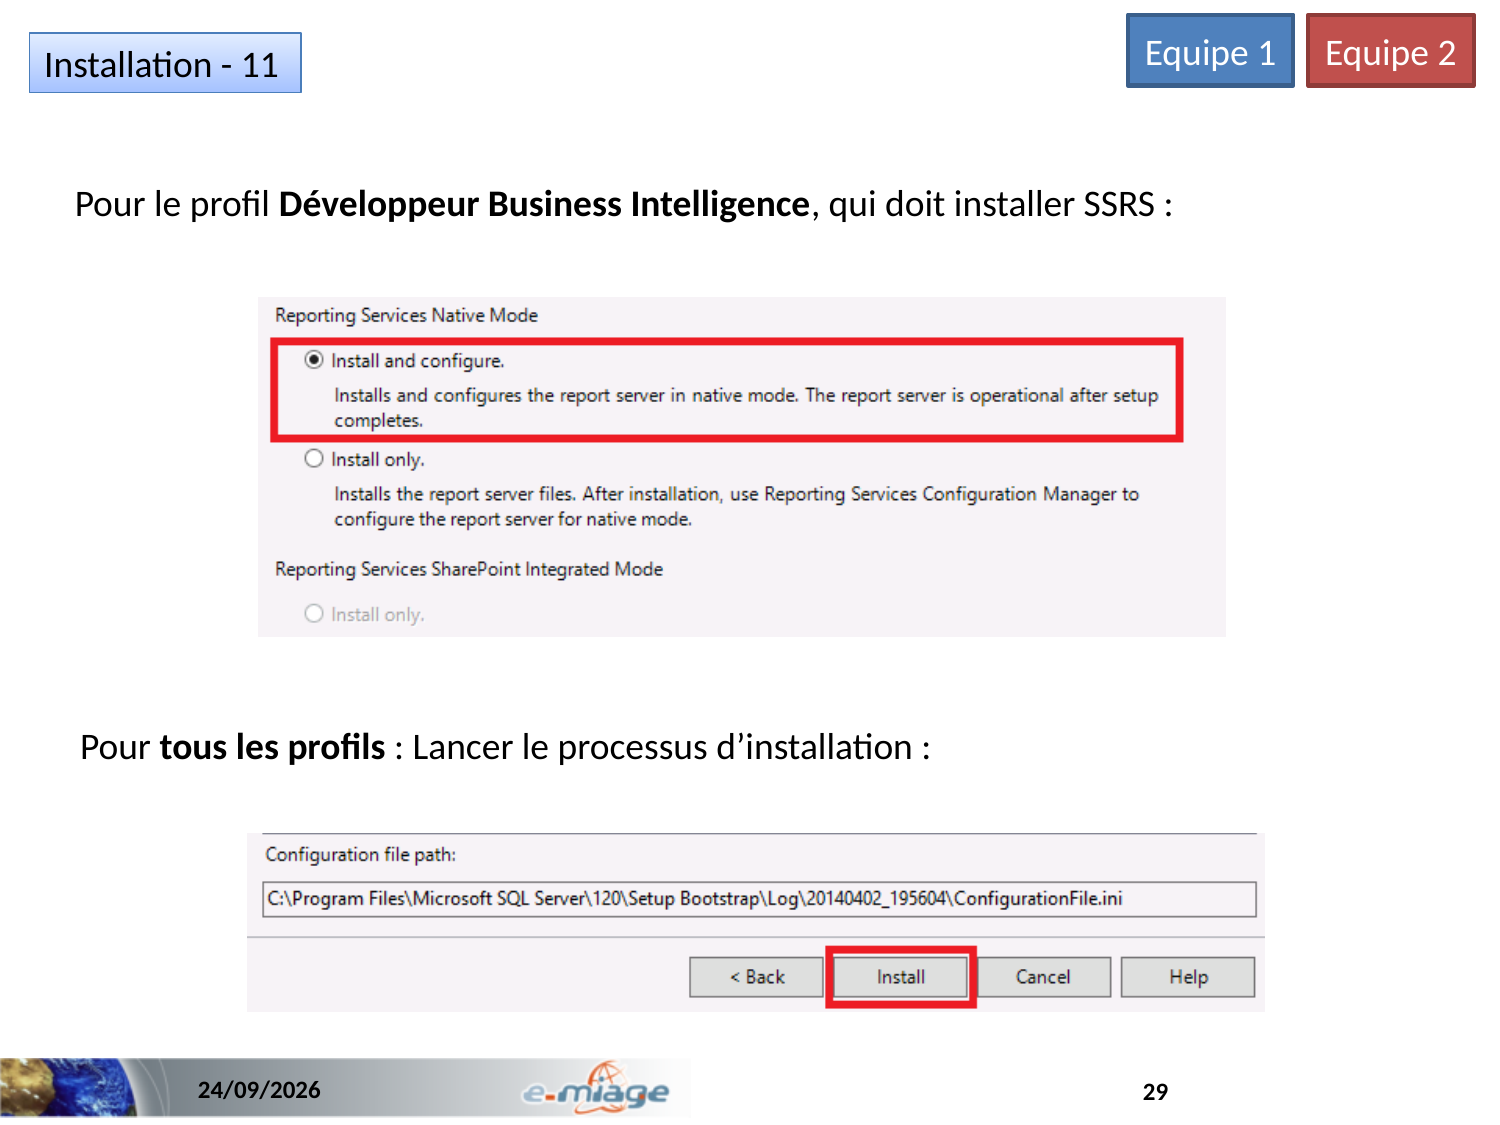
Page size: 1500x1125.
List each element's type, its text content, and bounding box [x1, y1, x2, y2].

text_box Equipe 1 [1127, 14, 1294, 86]
text_box Equipe 2 [1308, 14, 1474, 86]
picture [247, 833, 1265, 1012]
text_box Pour le profil Développeur Business Intelligence, qui doit installer SSRS : [60, 171, 1424, 231]
text_box Installation - 11 [29, 32, 302, 93]
picture [258, 297, 1226, 637]
text_box Pour tous les profils : Lancer le processus d’installation : [65, 714, 968, 775]
picture [0, 1058, 691, 1118]
